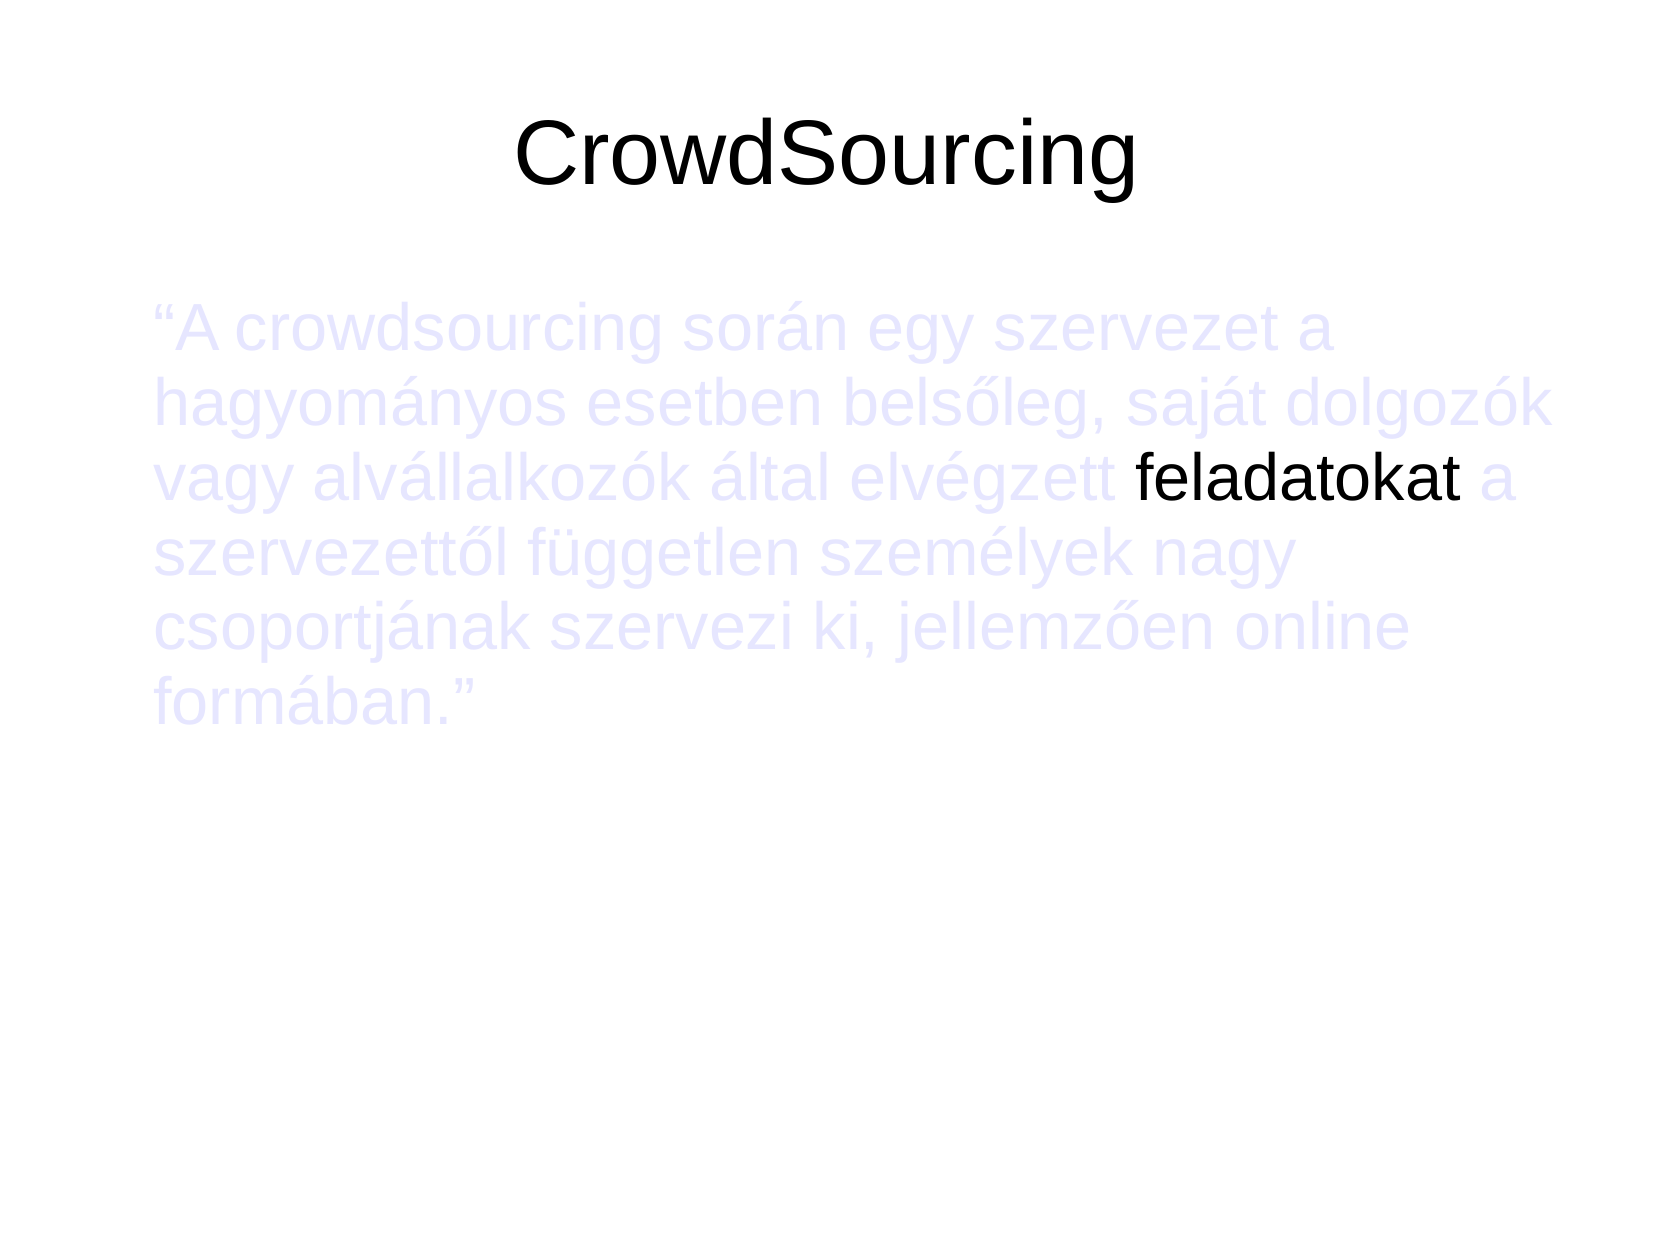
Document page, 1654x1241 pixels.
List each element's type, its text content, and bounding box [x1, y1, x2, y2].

list “A crowdsourcing során egy szervezet a hagyományos esetben belsőleg, saját dolgozók vagy alvállalkozók által elvégzett feladatokat a szervezettől független személyek nagy csoportjának szervezi ki, jellemzően online formában.” [82, 290, 1571, 1109]
title CrowdSourcing [82, 49, 1571, 257]
